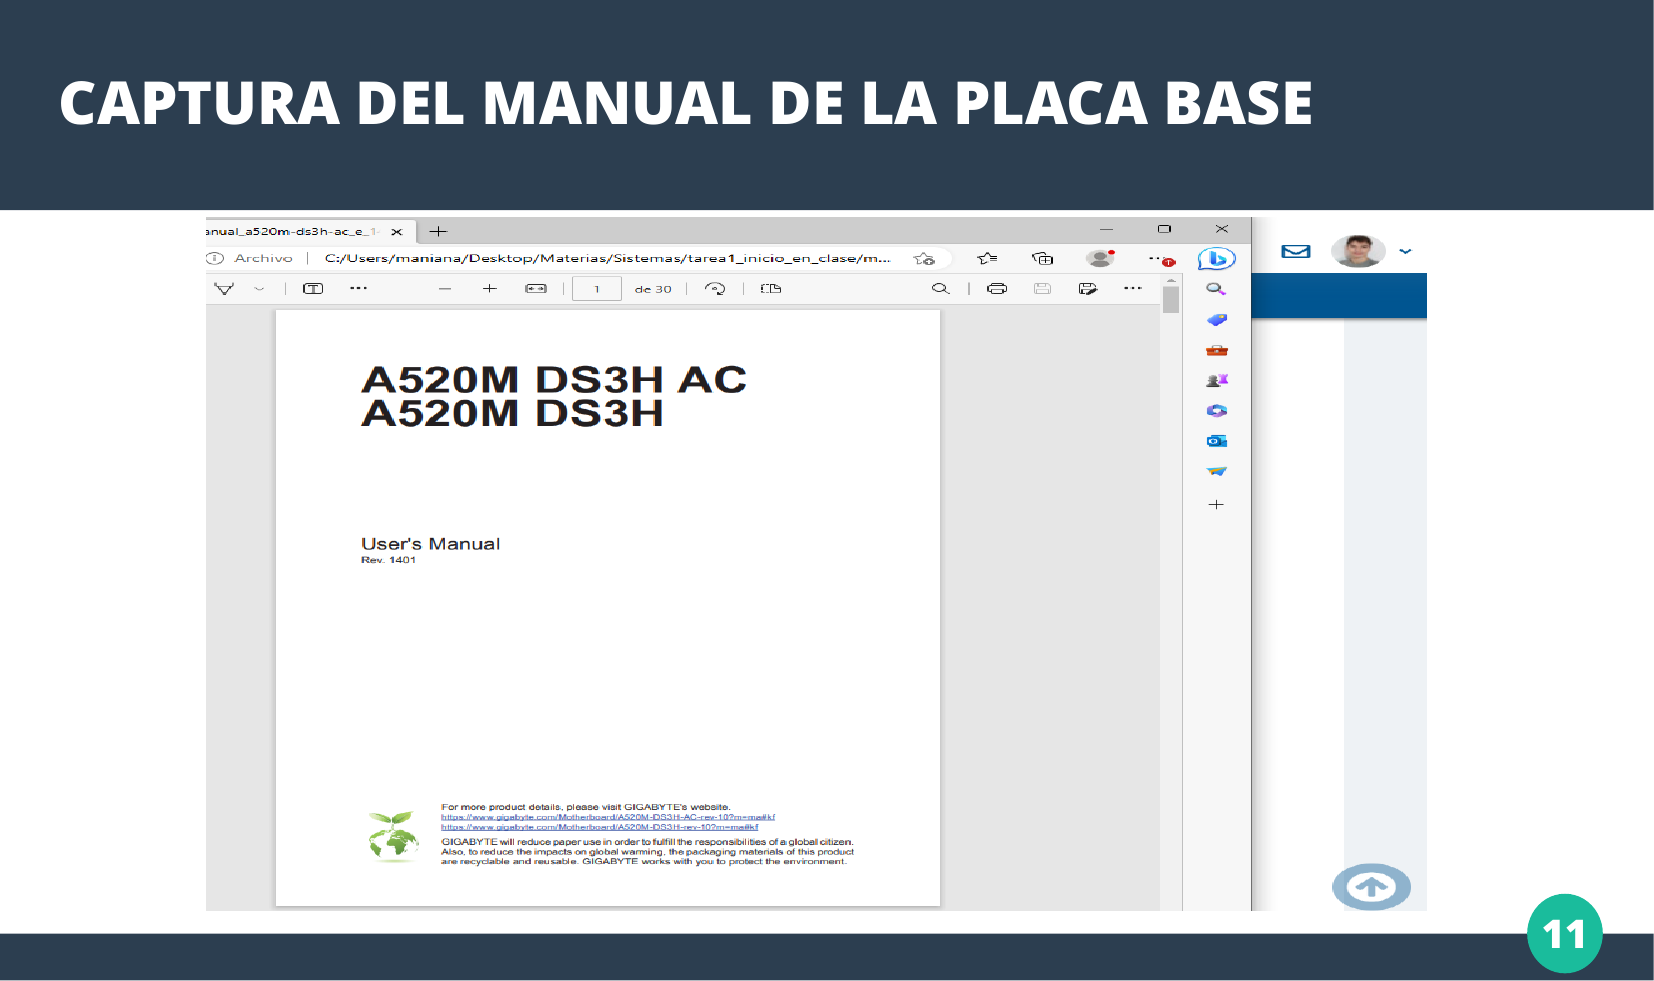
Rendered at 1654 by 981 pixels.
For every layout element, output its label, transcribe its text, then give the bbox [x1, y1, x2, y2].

title CAPTURA DEL MANUAL DE LA PLACA BASE [59, 38, 1595, 164]
picture [206, 217, 1427, 911]
